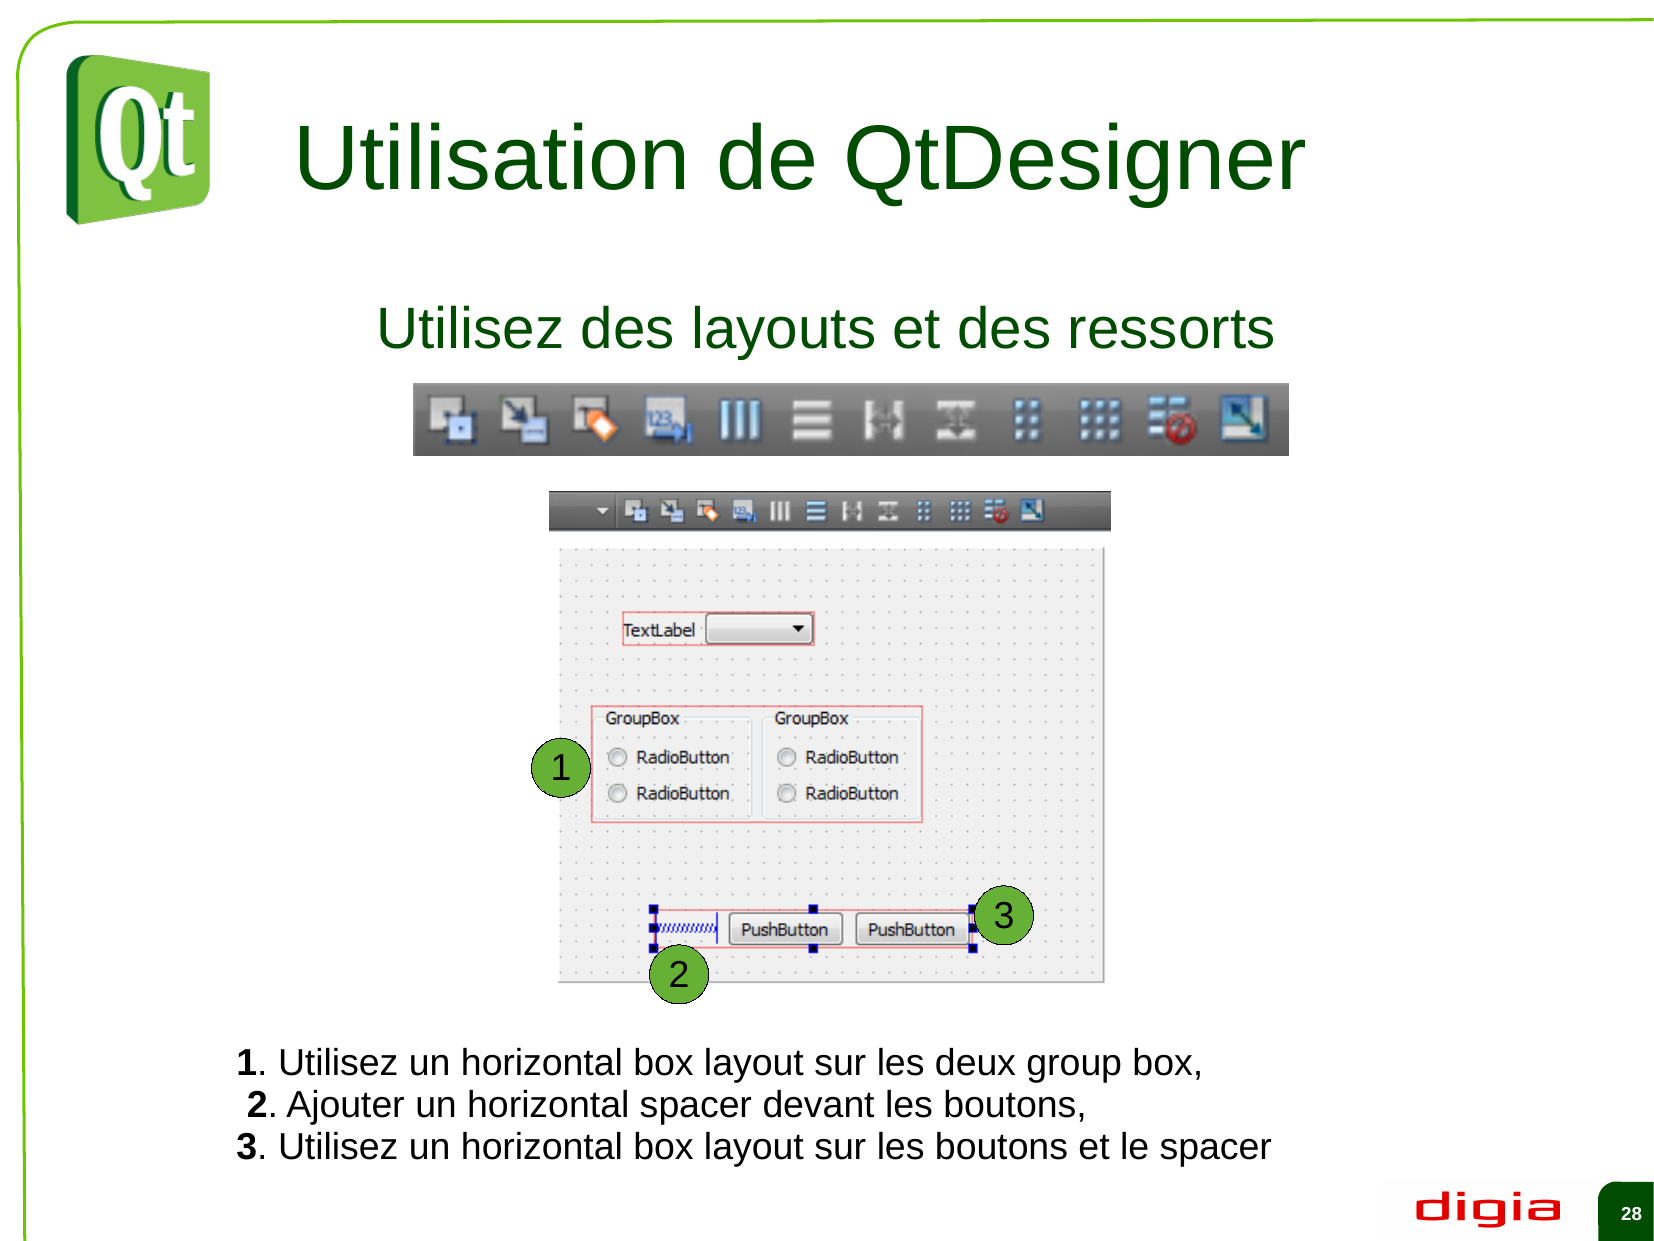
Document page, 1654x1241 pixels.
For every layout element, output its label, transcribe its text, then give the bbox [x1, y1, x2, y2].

title Utilisation de QtDesigner [263, 49, 1339, 257]
list Utilisez des layouts et des ressorts [82, 290, 1571, 1094]
text_box 2 [649, 944, 709, 1004]
text_box 3 [974, 885, 1034, 945]
text_box 1. Utilisez un horizontal box layout sur les deux group box, 2. Ajouter un horizontal spacer devant les boutons, 3. Utilisez un horizontal box layout sur les boutons et le spacer [221, 1034, 1288, 1176]
picture [413, 383, 1289, 456]
picture [549, 491, 1111, 991]
text_box 1 [531, 738, 591, 798]
